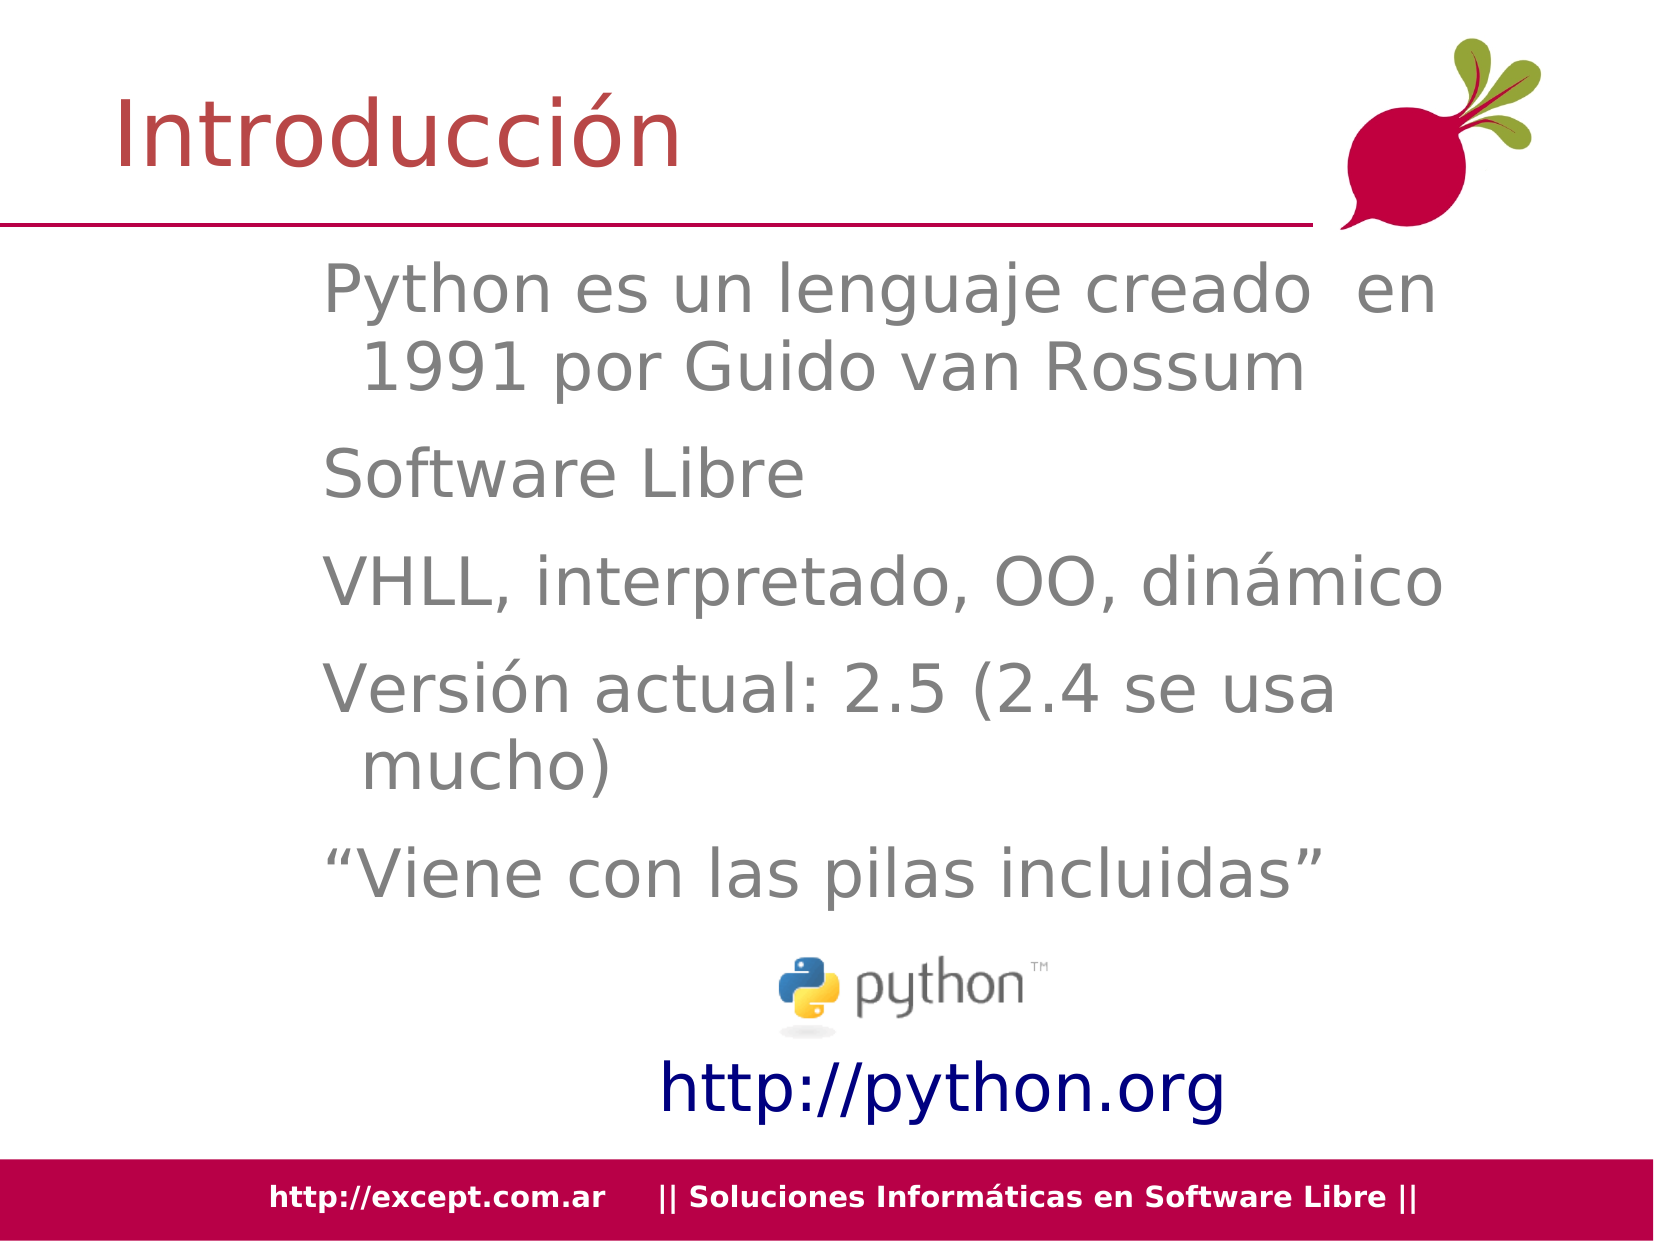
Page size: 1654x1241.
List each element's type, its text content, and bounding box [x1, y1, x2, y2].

list Python es un lenguaje creado en 1991 por Guido van Rossum Software Libre VHLL, interpretado, OO, dinámico Versión actual: 2.5 (2.4 se usa mucho) “Viene con las pilas incluidas” http://python.org [322, 250, 1565, 1128]
picture [1330, 23, 1556, 237]
picture [754, 940, 1084, 1052]
title Introducción [112, 76, 1313, 194]
